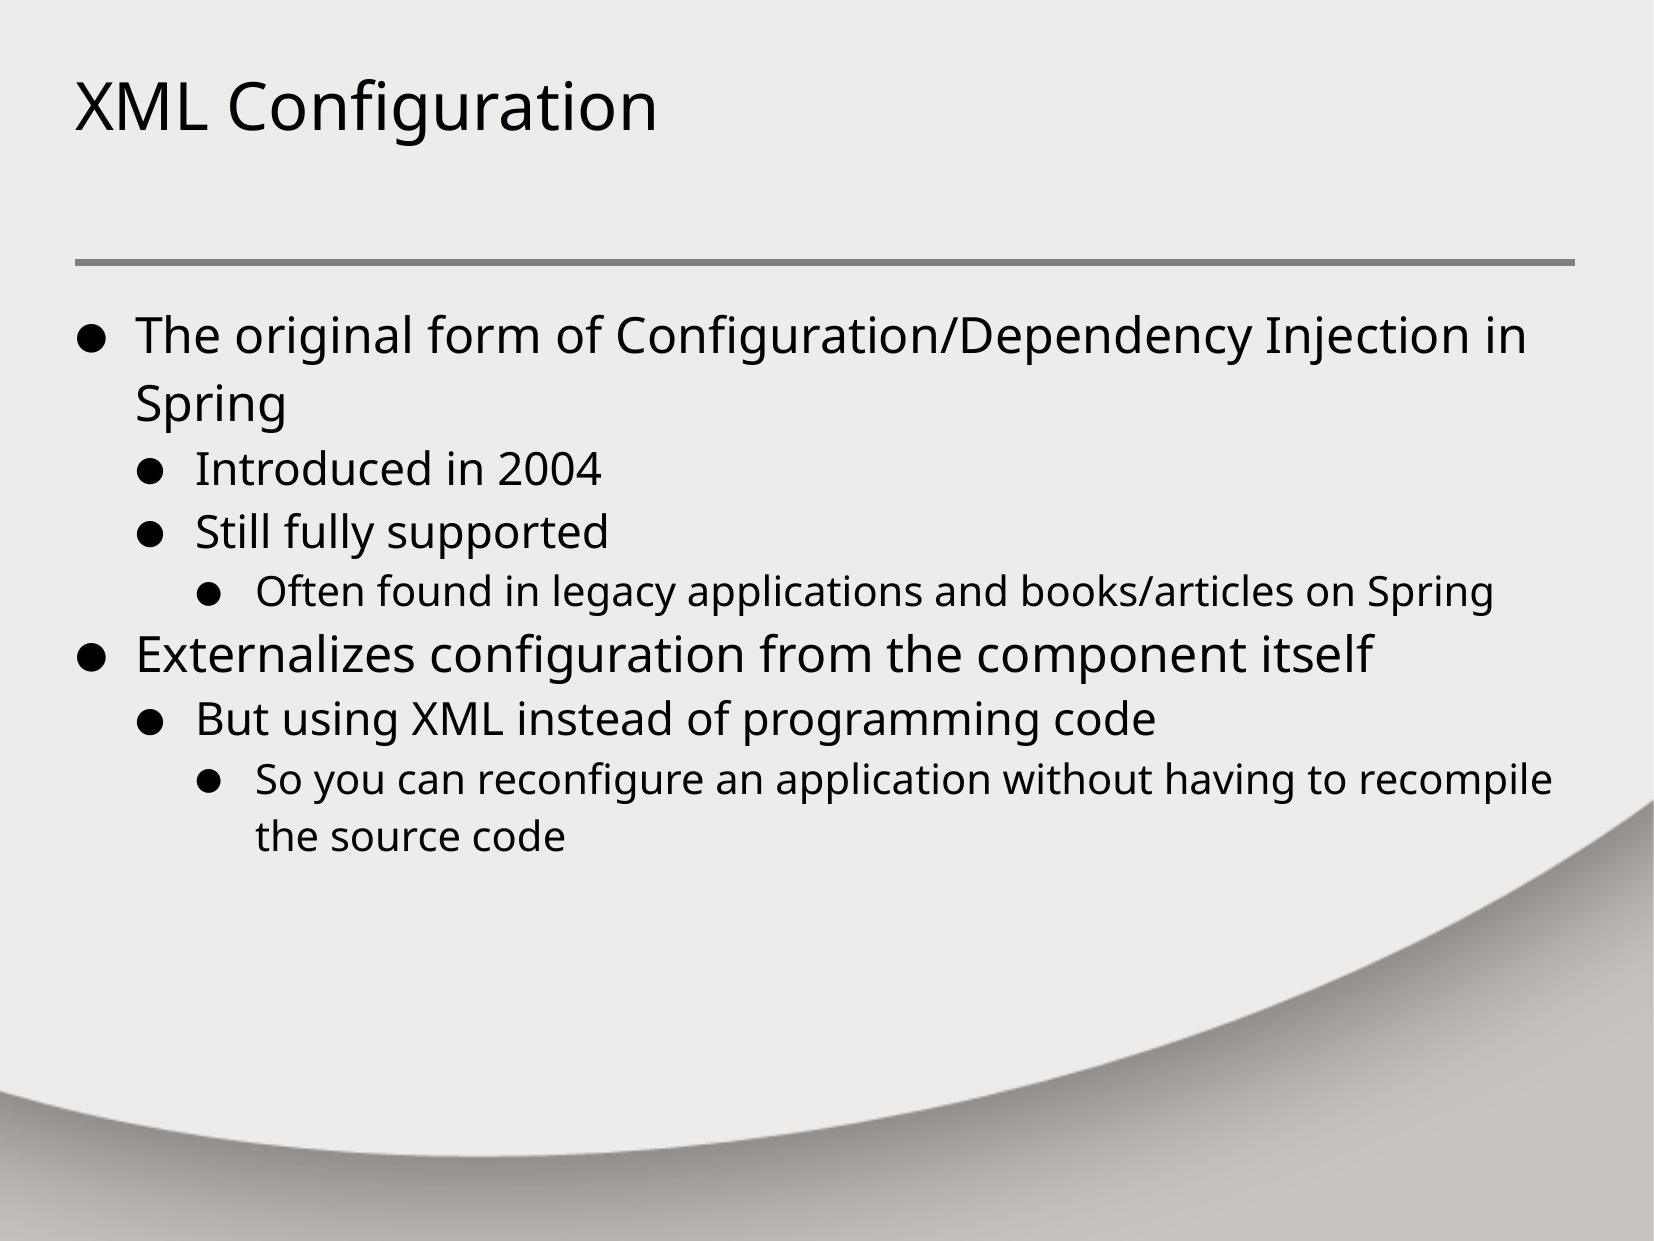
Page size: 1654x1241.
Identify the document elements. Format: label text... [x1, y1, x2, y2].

title XML Configuration [75, 75, 1576, 226]
picture [0, 0, 1654, 1241]
list The original form of Configuration/Dependency Injection in Spring Introduced in 2004 Still fully supported Often found in legacy applications and books/articles on Spring Externalizes configuration from the component itself But using XML instead of programming code So you can reconfigure an application without having to recompile the source code [75, 300, 1576, 1163]
